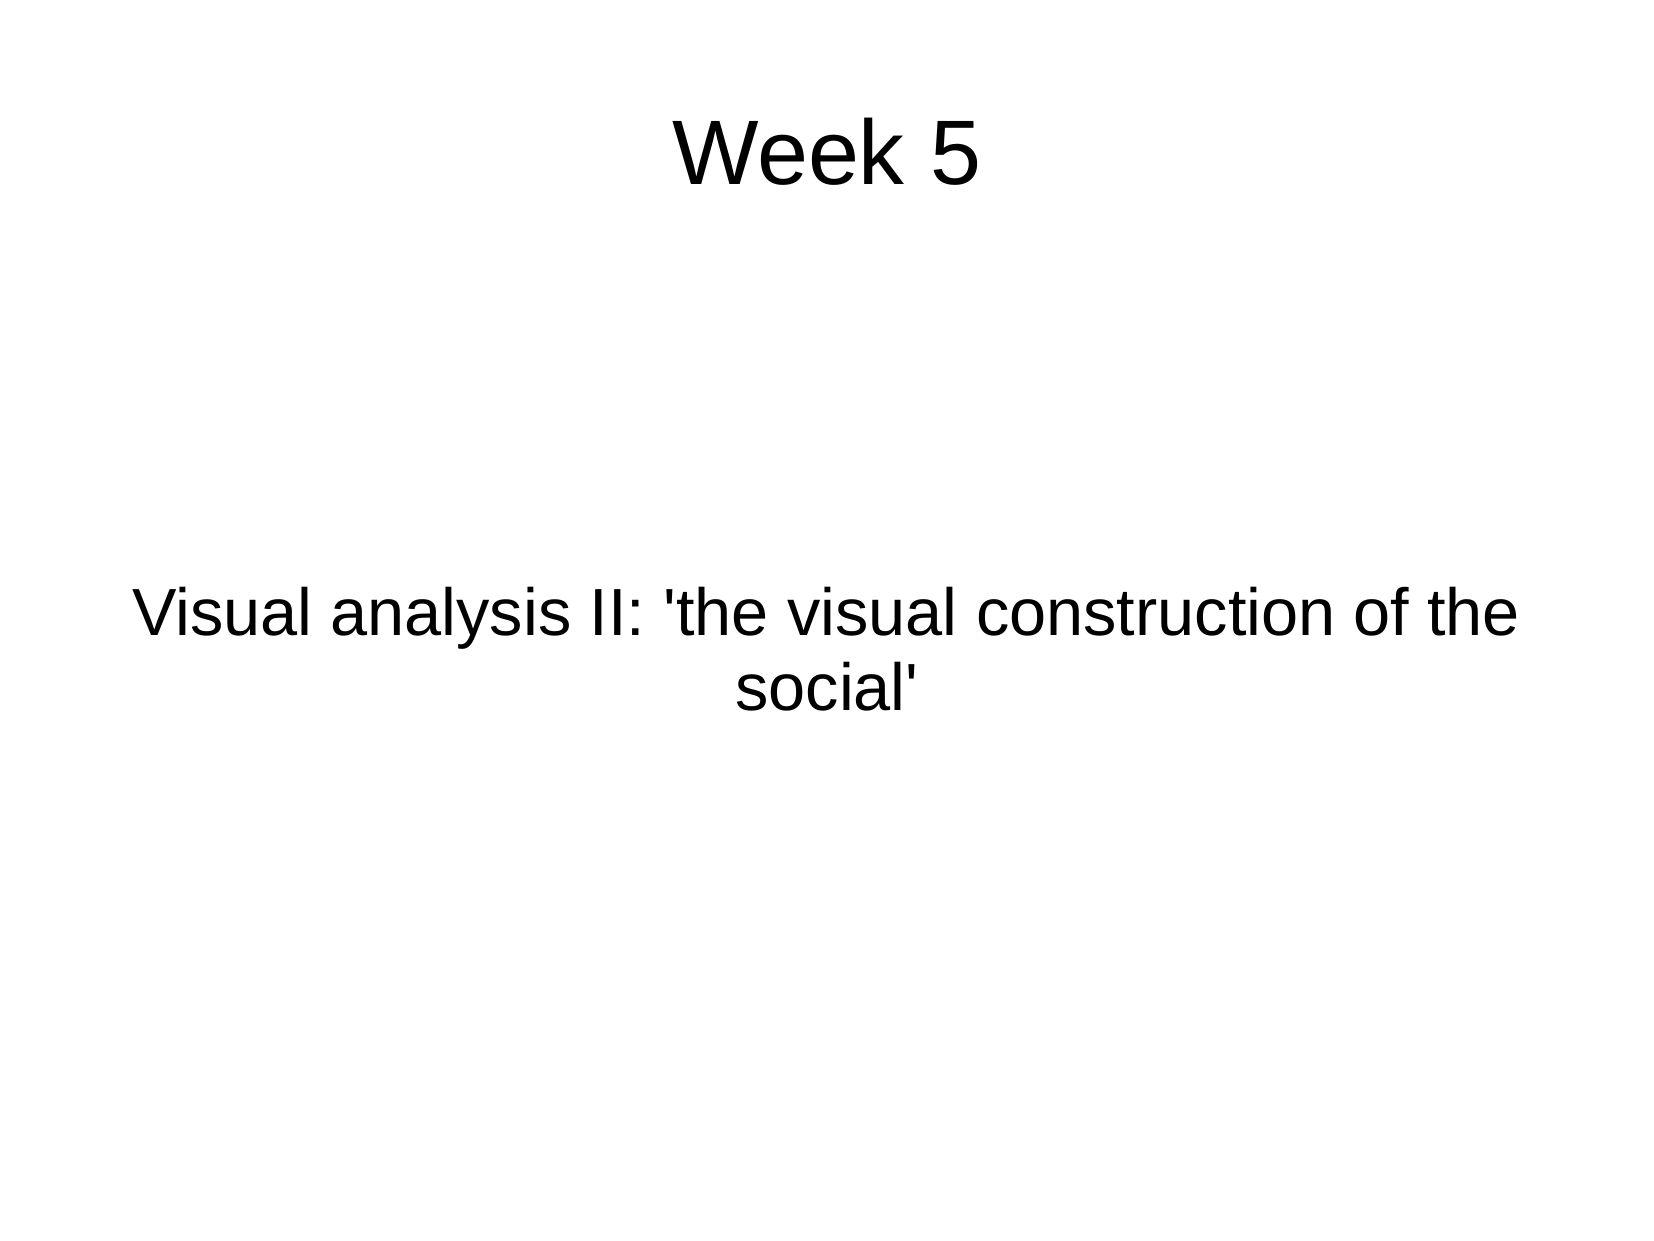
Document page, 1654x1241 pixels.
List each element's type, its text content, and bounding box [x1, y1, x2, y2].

title Week 5 [82, 49, 1571, 257]
subtitle Visual analysis II: 'the visual construction of the social' [82, 290, 1571, 1010]
